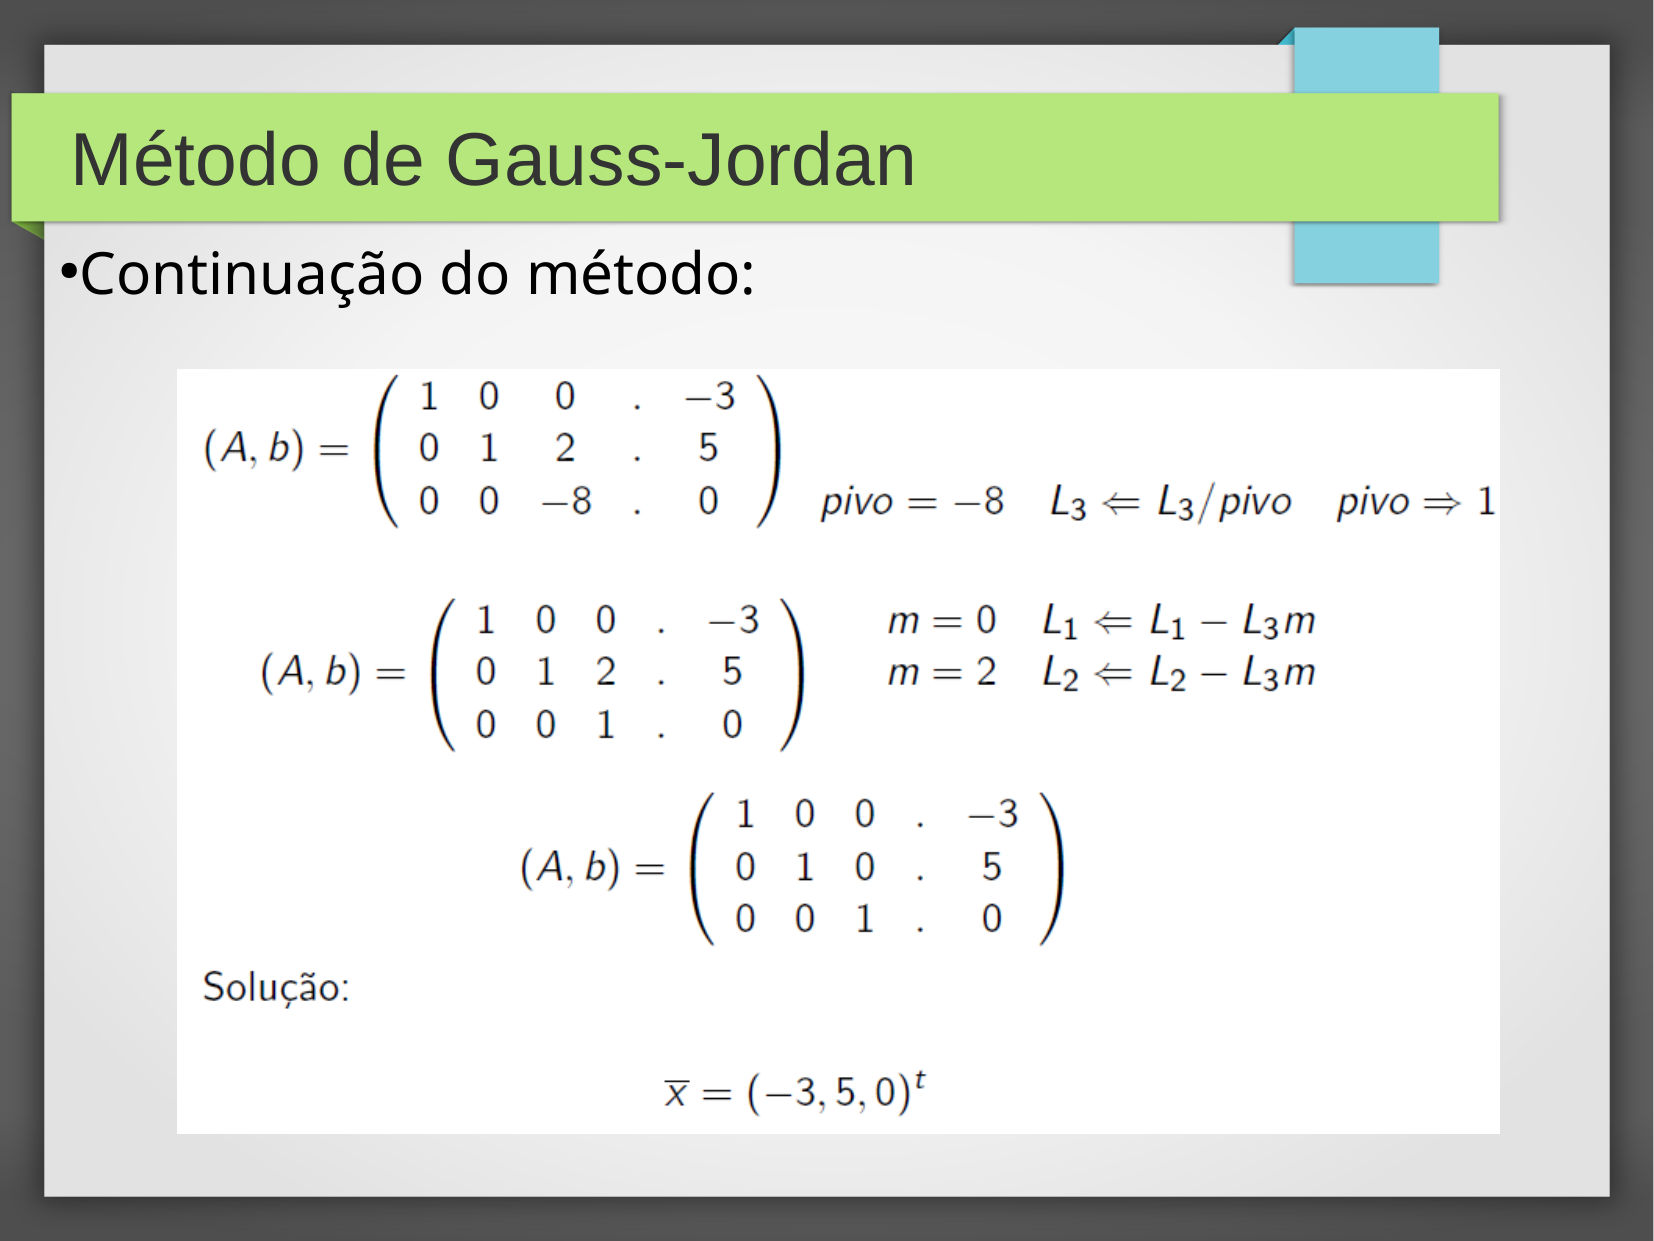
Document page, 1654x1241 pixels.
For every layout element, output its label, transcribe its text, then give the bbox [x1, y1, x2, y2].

picture [0, 0, 1654, 1241]
text_box Continuação do método: [59, 212, 1560, 1046]
title Método de Gauss-Jordan [70, 106, 1229, 212]
